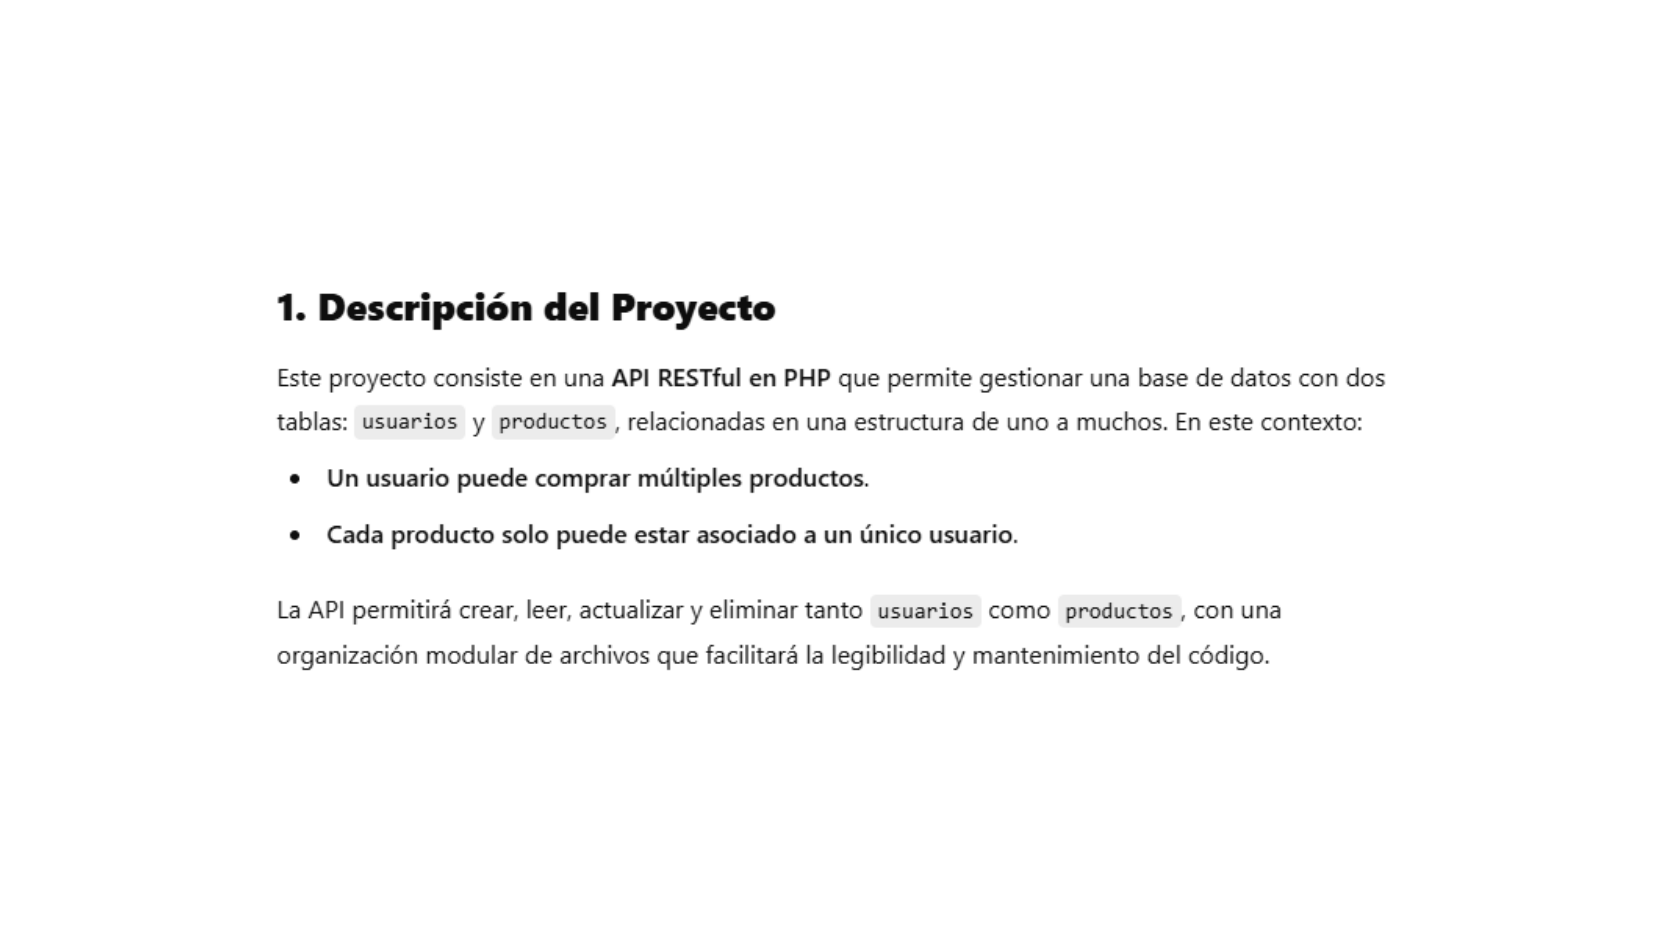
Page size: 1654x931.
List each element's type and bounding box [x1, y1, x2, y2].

picture [234, 269, 1437, 711]
